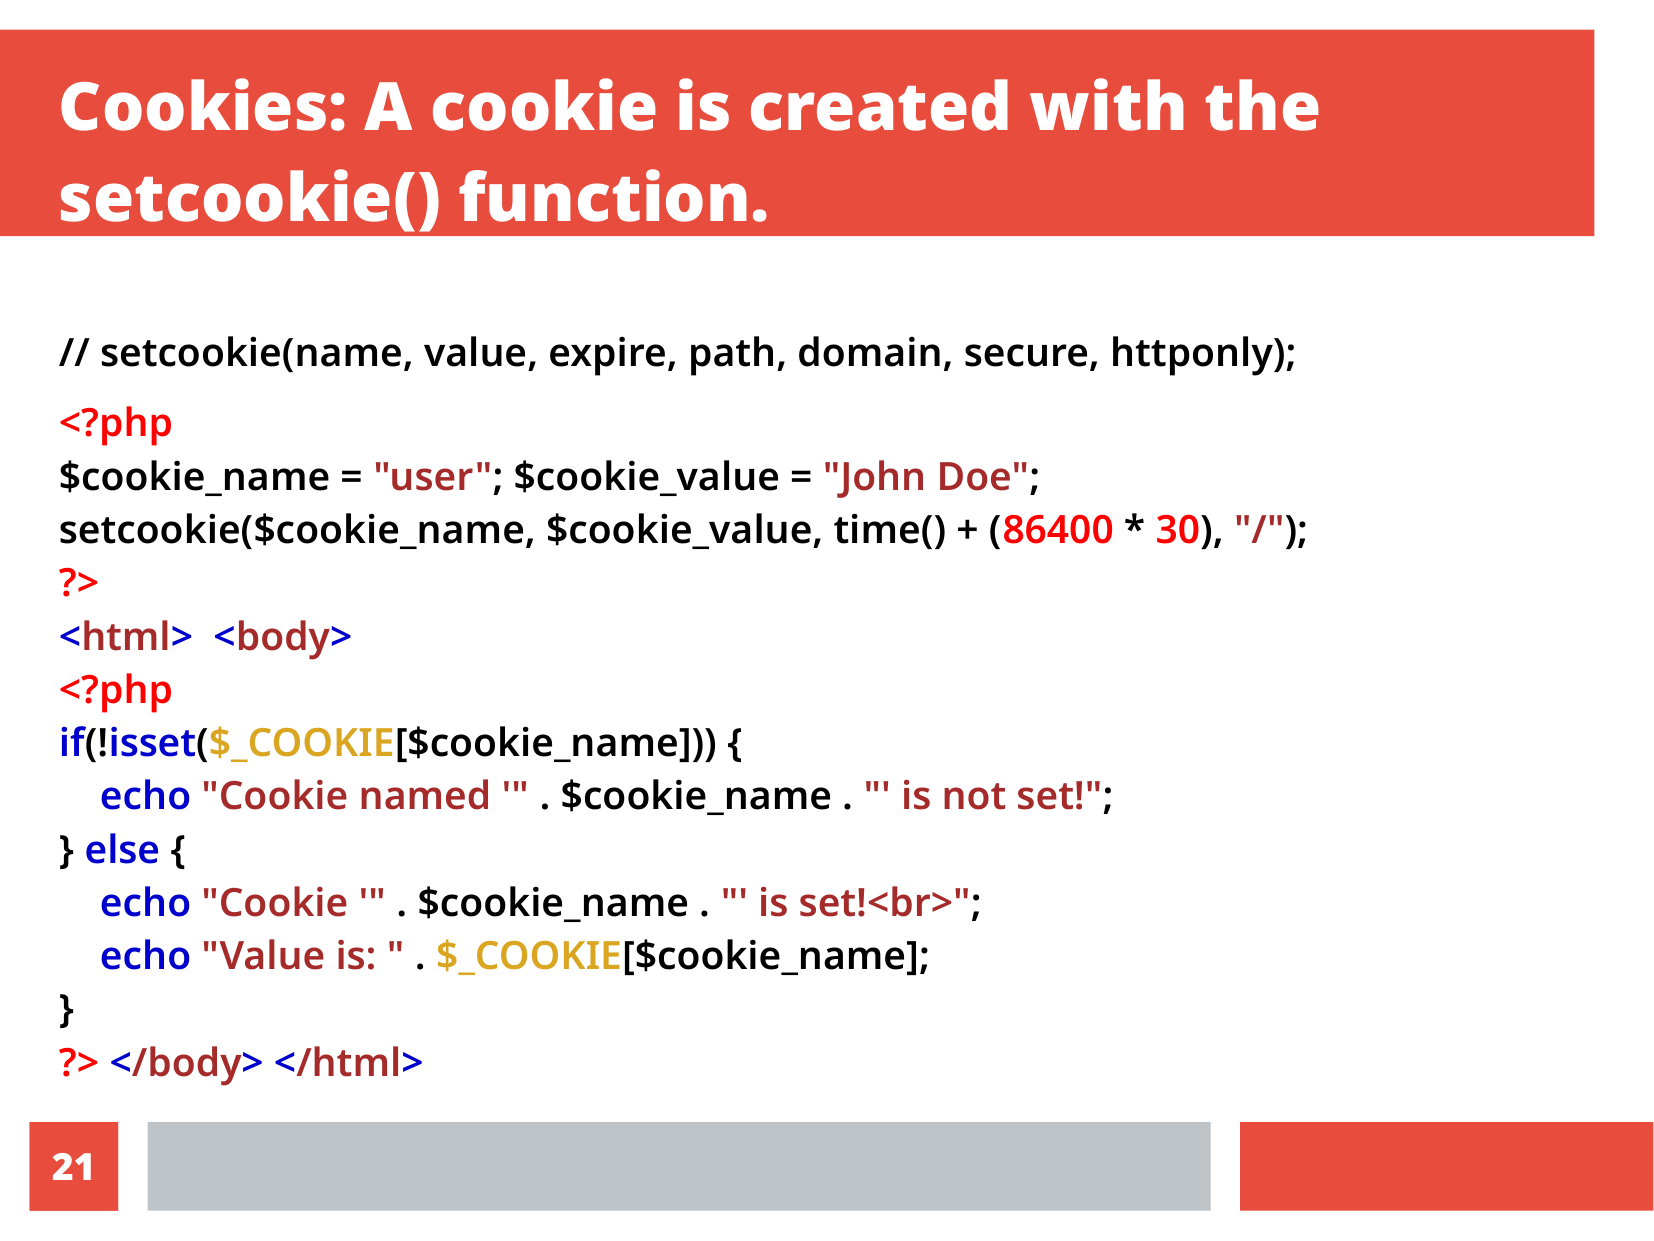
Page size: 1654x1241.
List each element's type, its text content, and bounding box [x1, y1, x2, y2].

list // setcookie(name, value, expire, path, domain, secure, httponly); <?php $cookie_name = "user"; $cookie_value = "John Doe"; setcookie($cookie_name, $cookie_value, time() + (86400 * 30), "/"); ?> <html> <body> <?php if(!isset($_COOKIE[$cookie_name])) { echo "Cookie named '" . $cookie_name . "' is not set!"; } else { echo "Cookie '" . $cookie_name . "' is set!<br>"; echo "Value is: " . $_COOKIE[$cookie_name]; } ?> </body> </html> [59, 324, 1565, 1093]
title Cookies: A cookie is created with the setcookie() function. [59, 59, 1595, 207]
